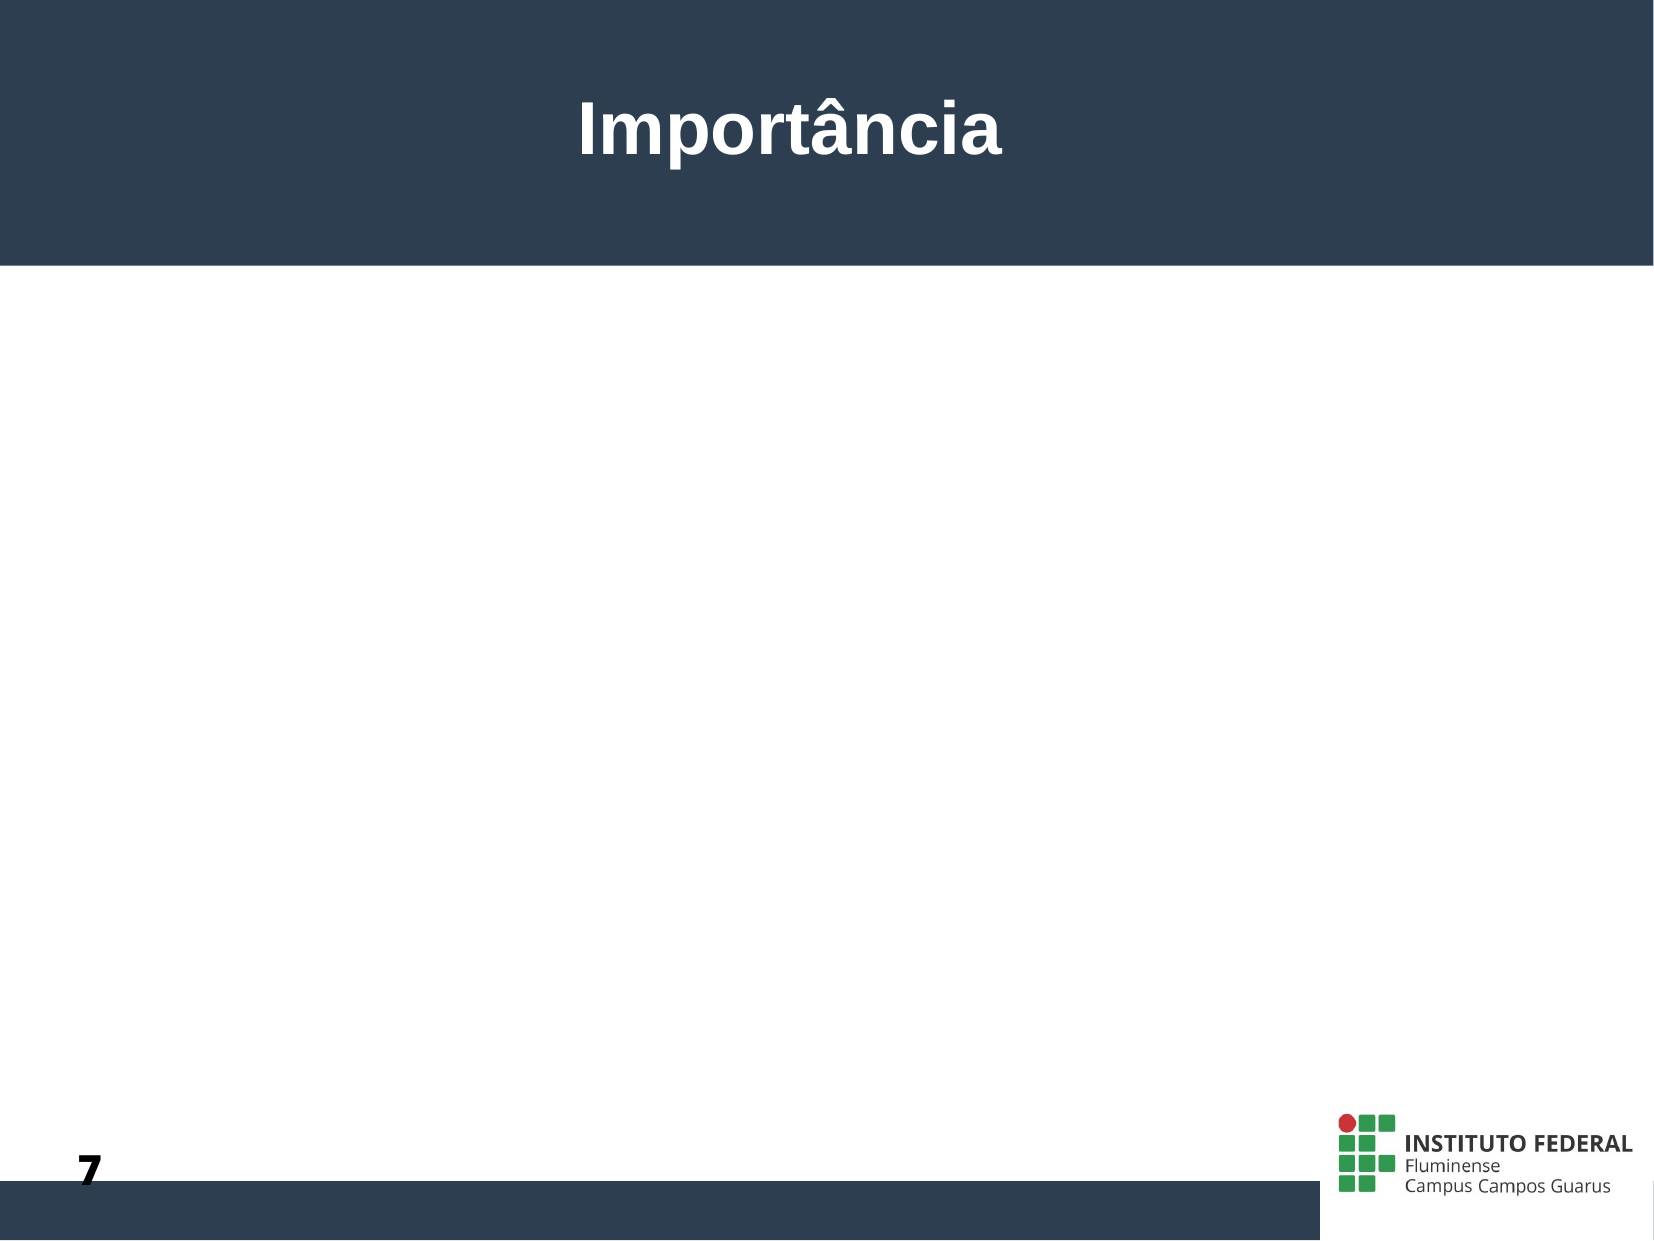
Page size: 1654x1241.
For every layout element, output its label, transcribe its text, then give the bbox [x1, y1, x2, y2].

title Importância [59, 49, 1595, 207]
picture [1320, 1074, 1654, 1241]
